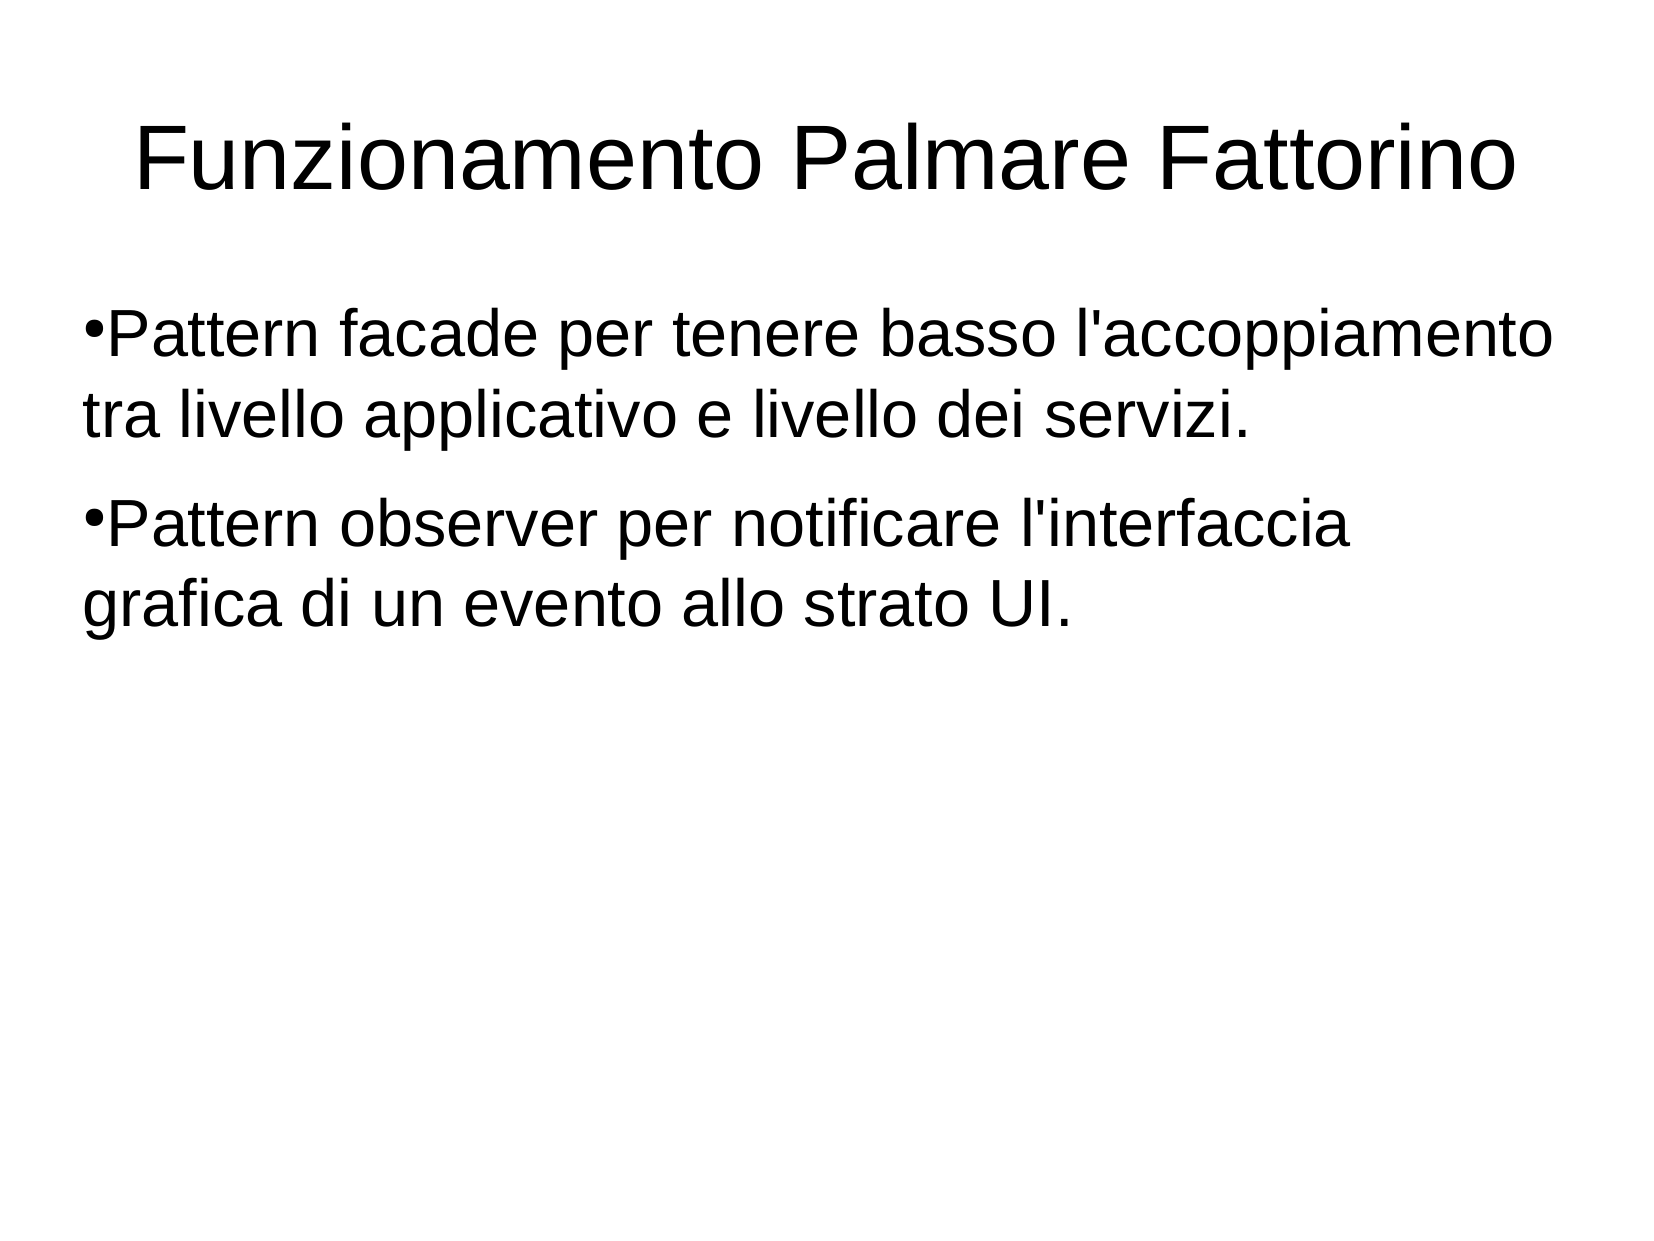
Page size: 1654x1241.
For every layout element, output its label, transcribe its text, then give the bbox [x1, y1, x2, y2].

title Funzionamento Palmare Fattorino [82, 49, 1571, 257]
list Pattern facade per tenere basso l'accoppiamento tra livello applicativo e livello dei servizi. Pattern observer per notificare l'interfaccia grafica di un evento allo strato UI. [82, 290, 1571, 1010]
